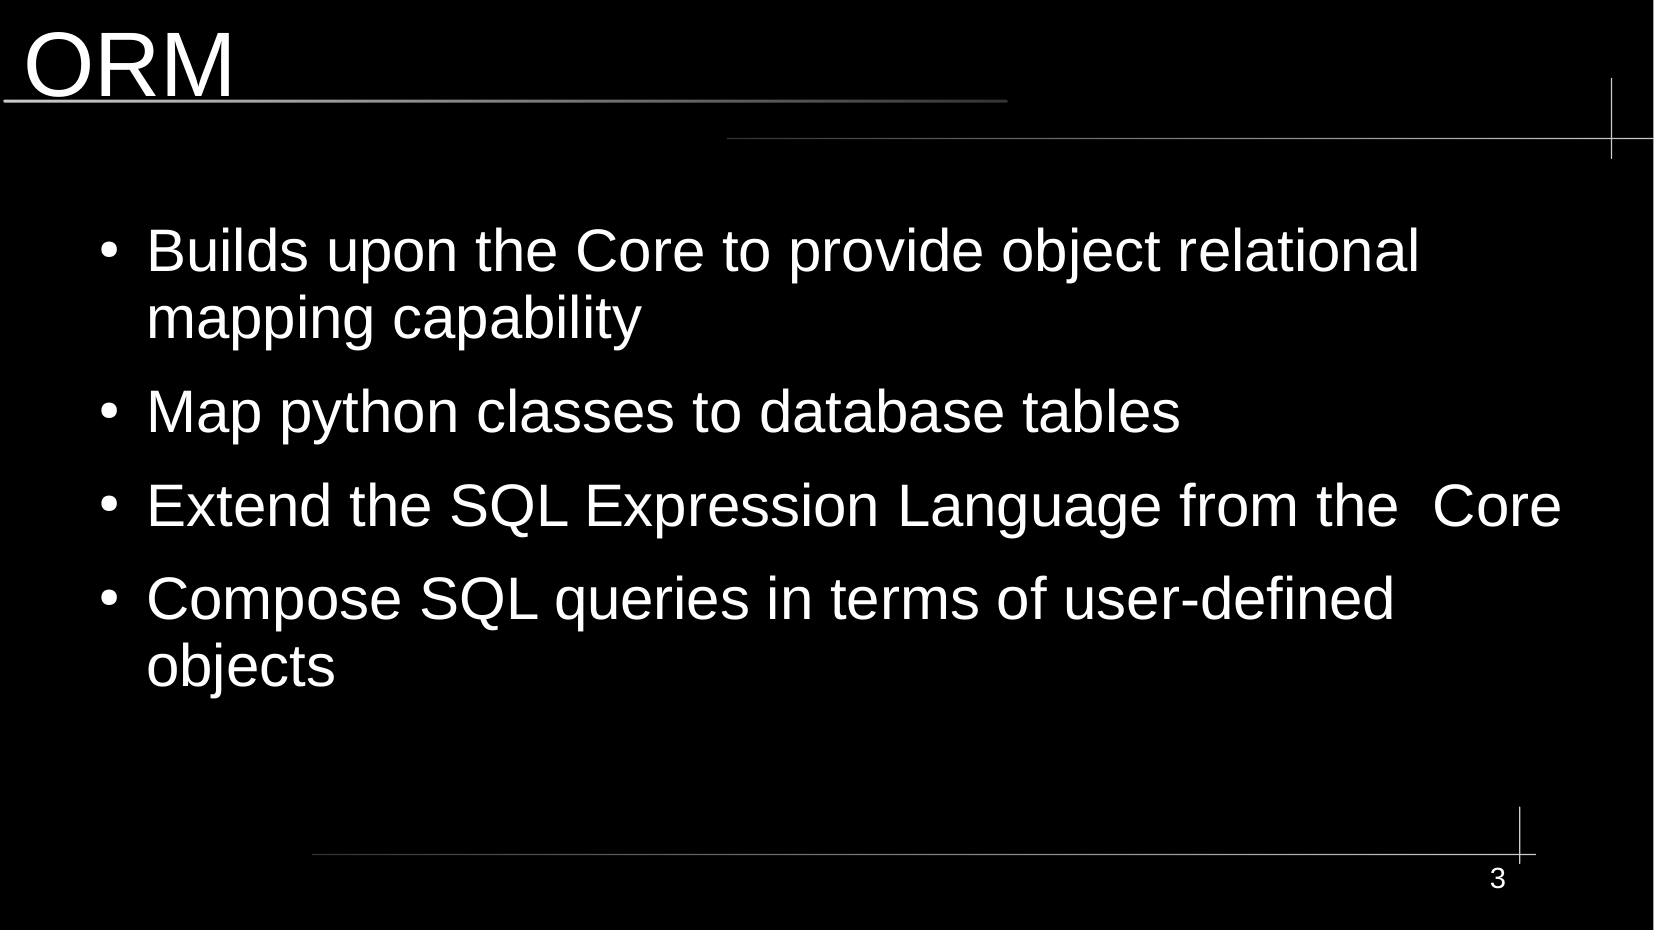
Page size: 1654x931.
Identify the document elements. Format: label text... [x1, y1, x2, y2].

list Builds upon the Core to provide object relational mapping capability Map python classes to database tables Extend the SQL Expression Language from the Core Compose SQL queries in terms of user-defined objects [82, 217, 1571, 758]
title ORM [23, 11, 1589, 119]
